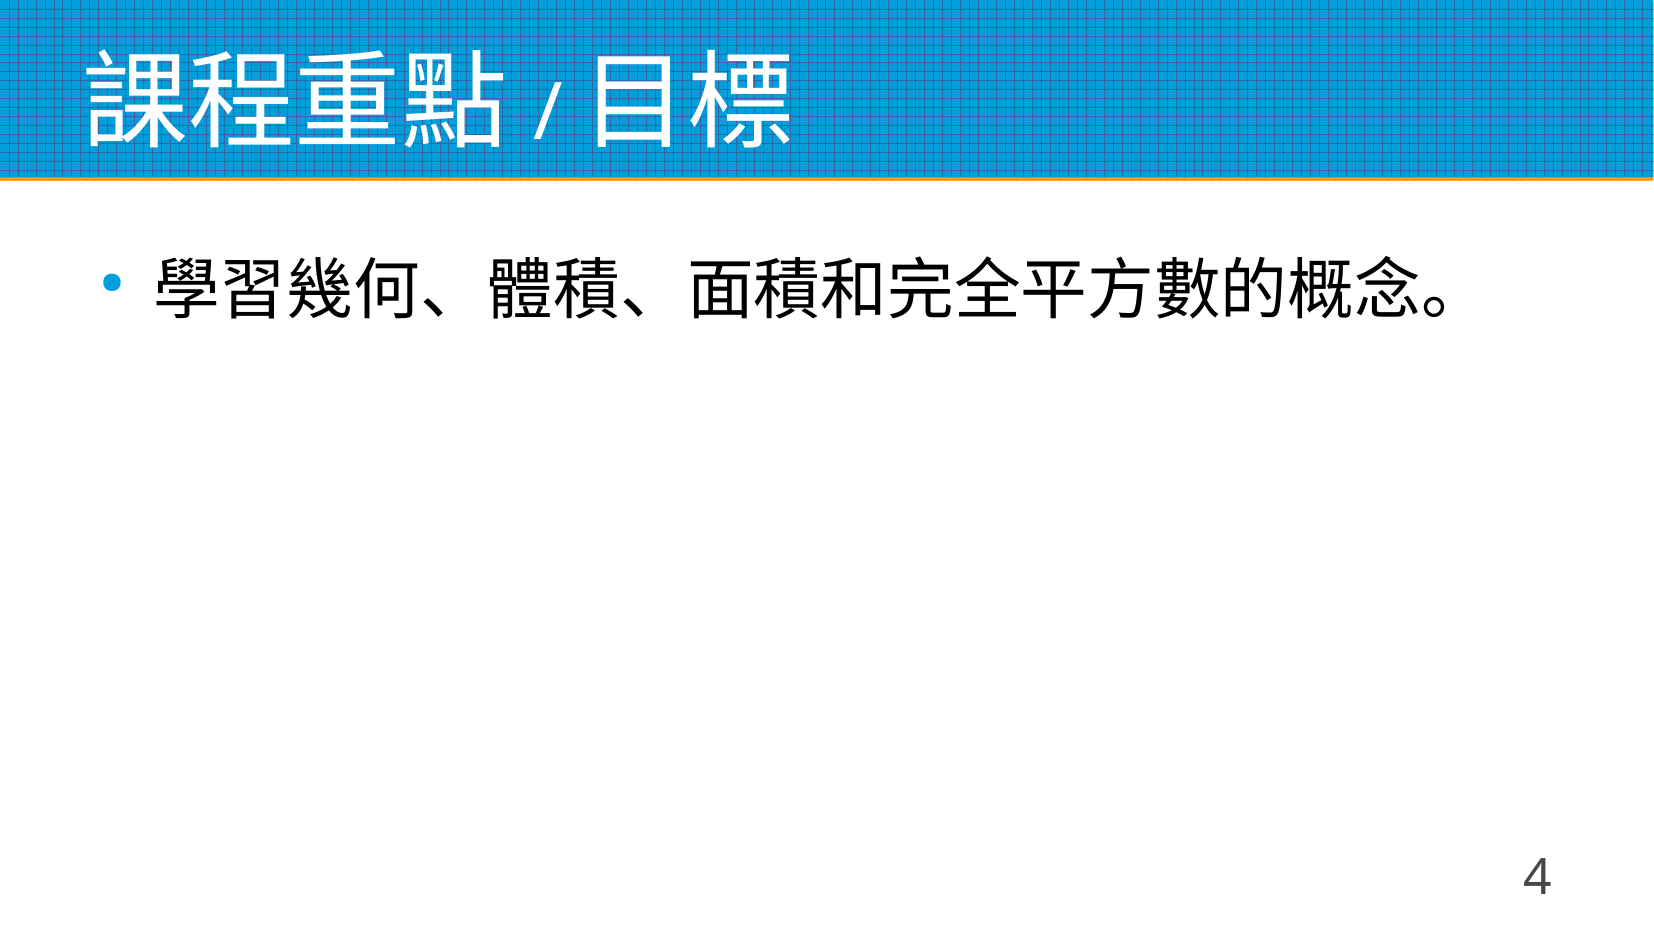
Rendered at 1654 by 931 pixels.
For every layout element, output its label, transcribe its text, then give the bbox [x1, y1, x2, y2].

list 學習幾何、體積、面積和完全平方數的概念。 [82, 236, 1563, 811]
title 課程重點/目標 [82, 14, 1571, 171]
